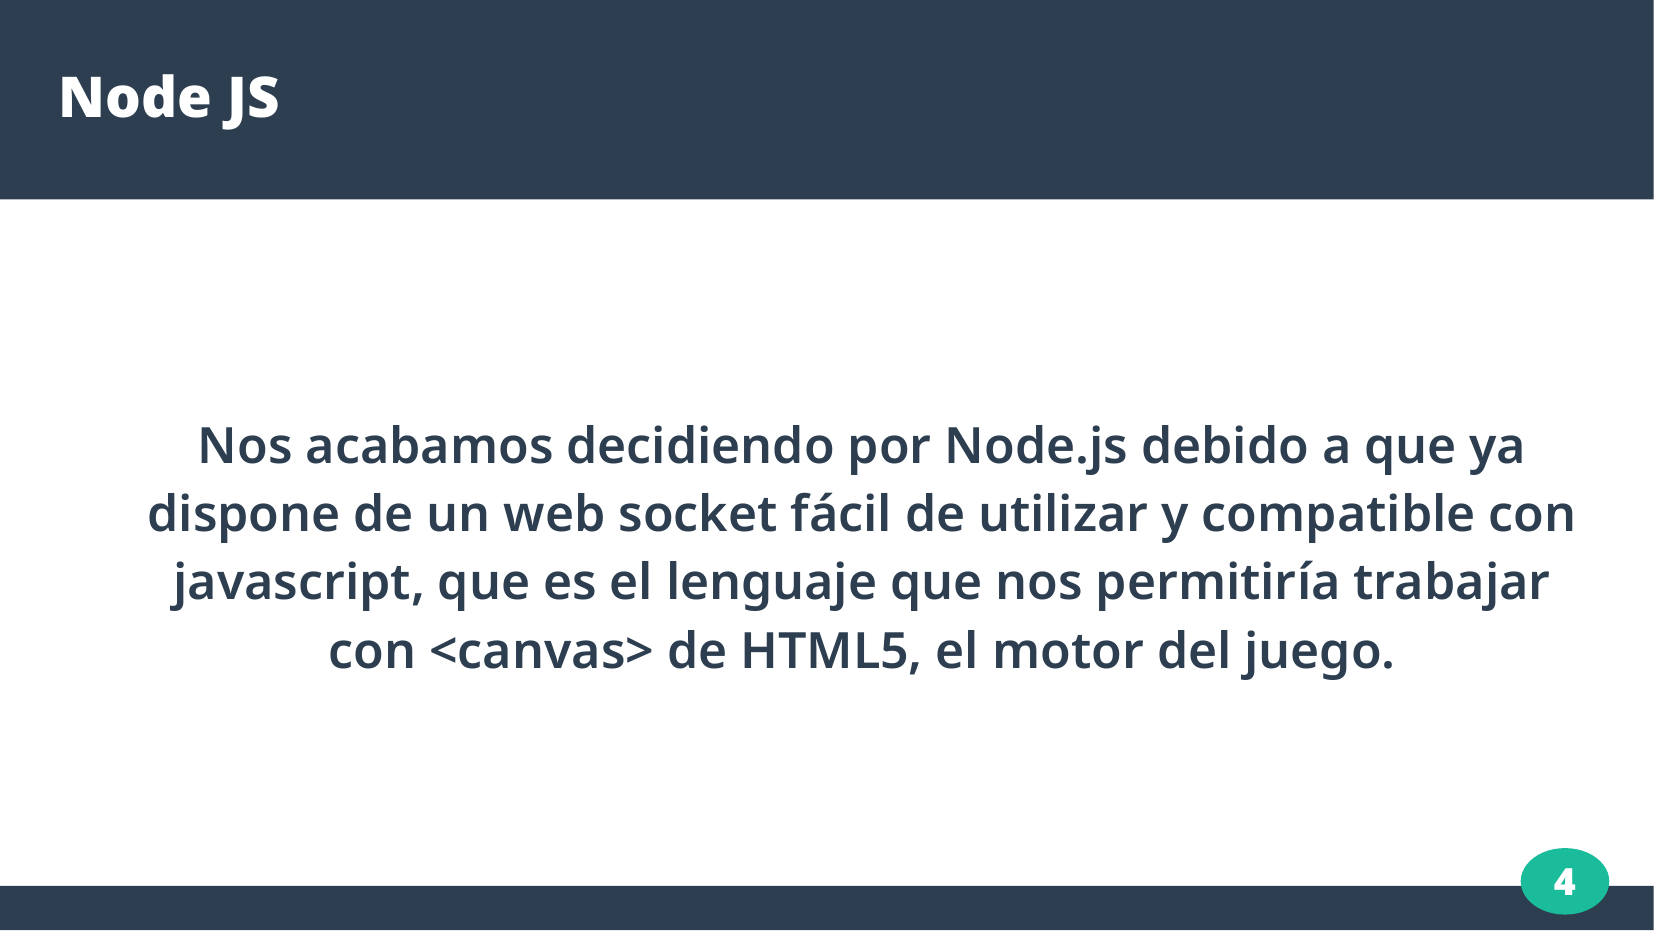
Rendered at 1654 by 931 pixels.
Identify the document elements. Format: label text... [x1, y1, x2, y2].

list Nos acabamos decidiendo por Node.js debido a que ya dispone de un web socket fácil de utilizar y compatible con javascript, que es el lenguaje que nos permitiría trabajar con <canvas> de HTML5, el motor del juego. [59, 236, 1595, 857]
title Node JS [59, 37, 1595, 155]
